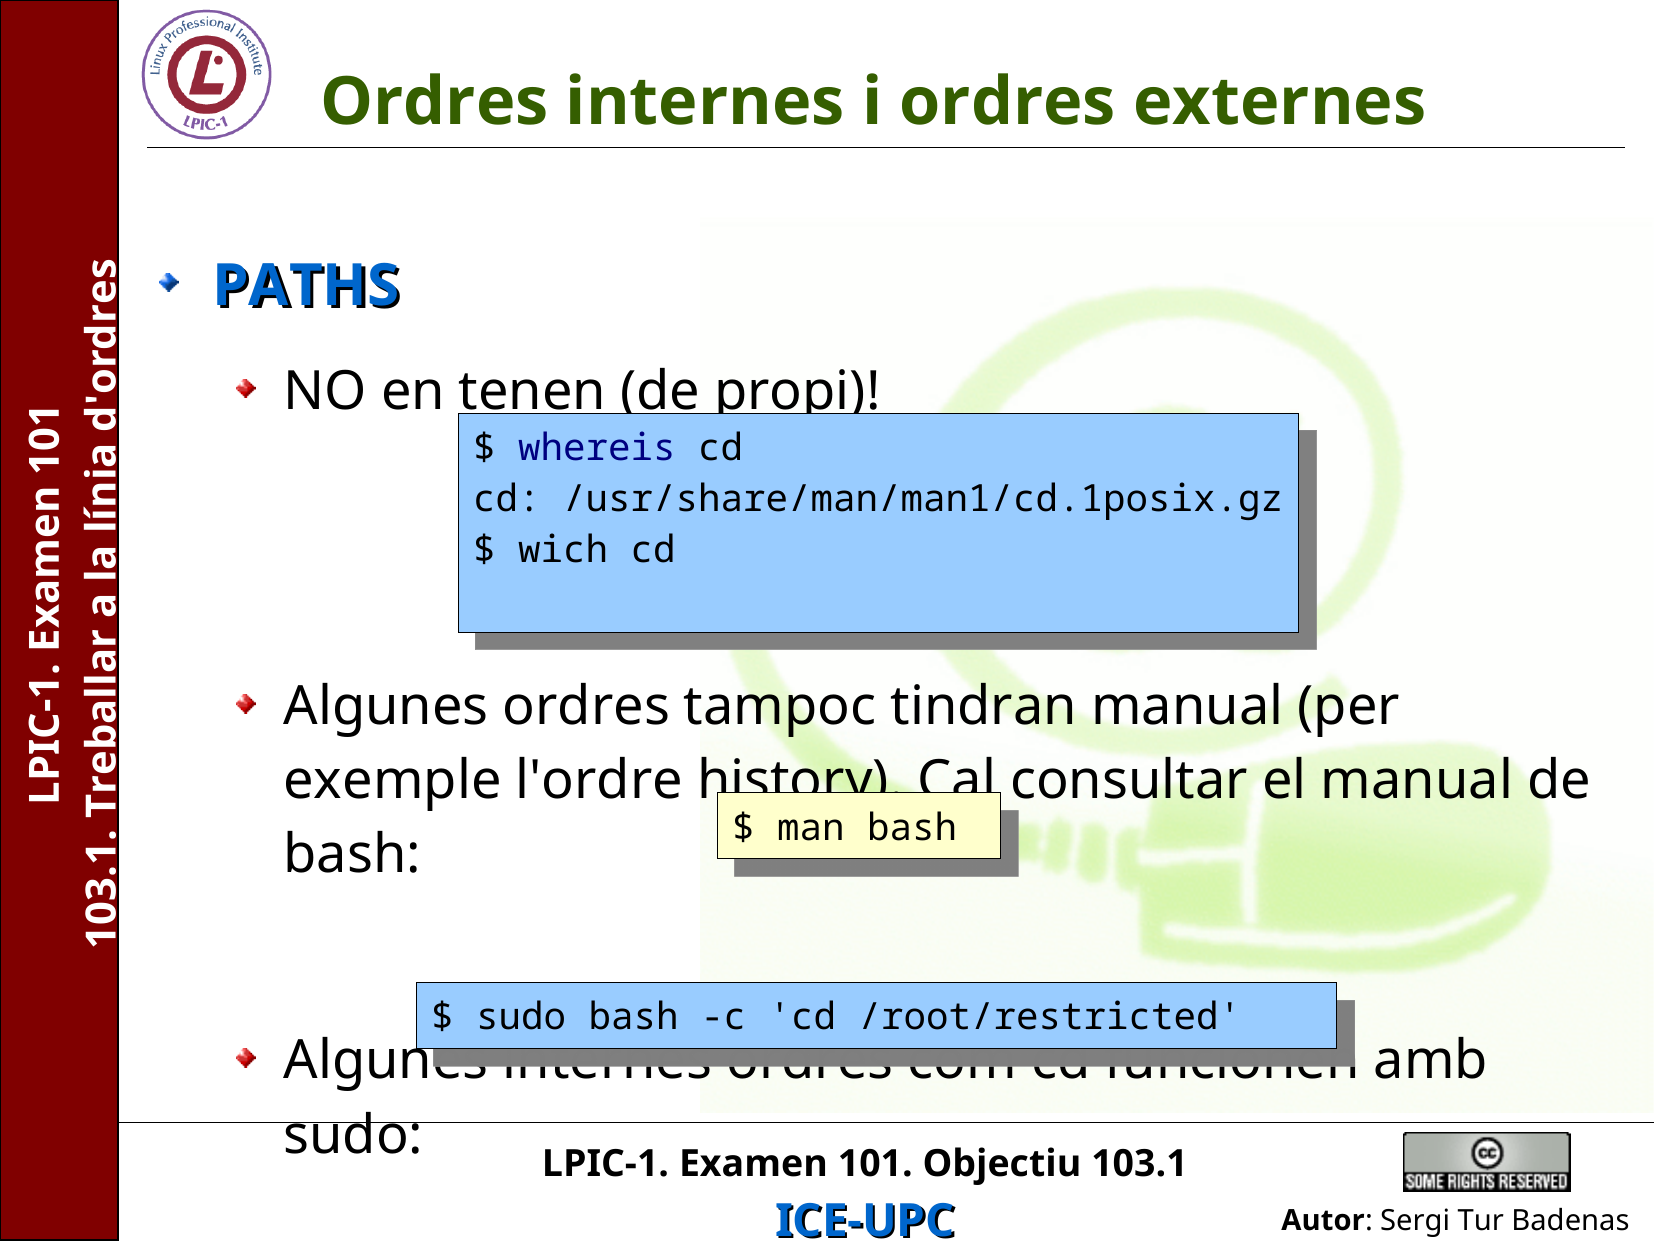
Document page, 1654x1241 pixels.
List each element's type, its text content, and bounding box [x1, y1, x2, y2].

list PATHS NO en tenen (de propi)! Algunes ordres tampoc tindran manual (per exemple l'ordre history). Cal consultar el manual de bash: Algunes internes ordres com cd funcionen amb sudo: [141, 242, 1630, 1078]
text_box $ whereis cd cd: /usr/share/man/man1/cd.1posix.gz $ wich cd [458, 413, 1299, 609]
picture [135, 5, 277, 56]
text_box $ man bash [717, 792, 1001, 853]
picture [700, 217, 1654, 1113]
text_box $ sudo bash -c 'cd /root/restricted' [416, 982, 1337, 1047]
title Ordres internes i ordres externes [129, 56, 1619, 141]
picture [1403, 1132, 1571, 1192]
